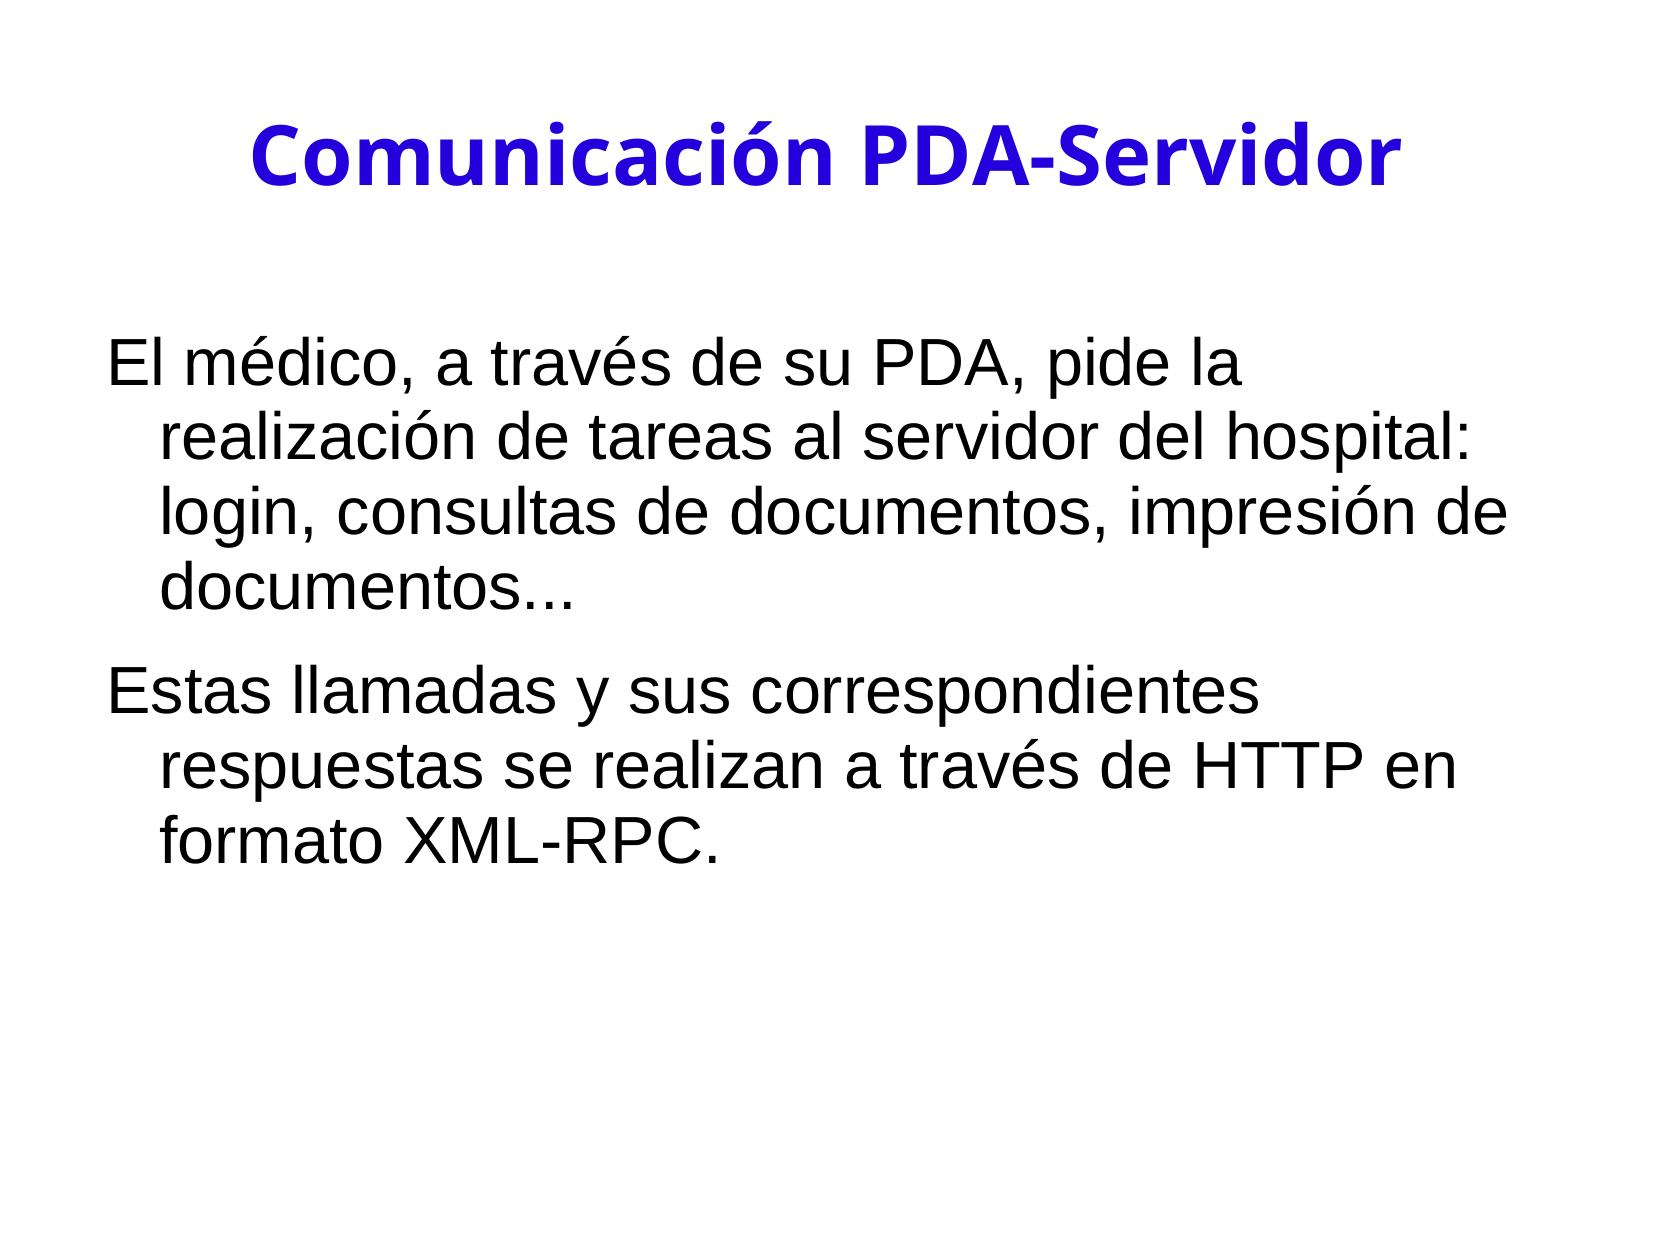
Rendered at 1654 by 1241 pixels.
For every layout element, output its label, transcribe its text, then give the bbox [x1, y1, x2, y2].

title Comunicación PDA-Servidor [82, 49, 1571, 257]
list El médico, a través de su PDA, pide la realización de tareas al servidor del hospital: login, consultas de documentos, impresión de documentos... Estas llamadas y sus correspondientes respuestas se realizan a través de HTTP en formato XML-RPC. [88, 324, 1577, 1144]
